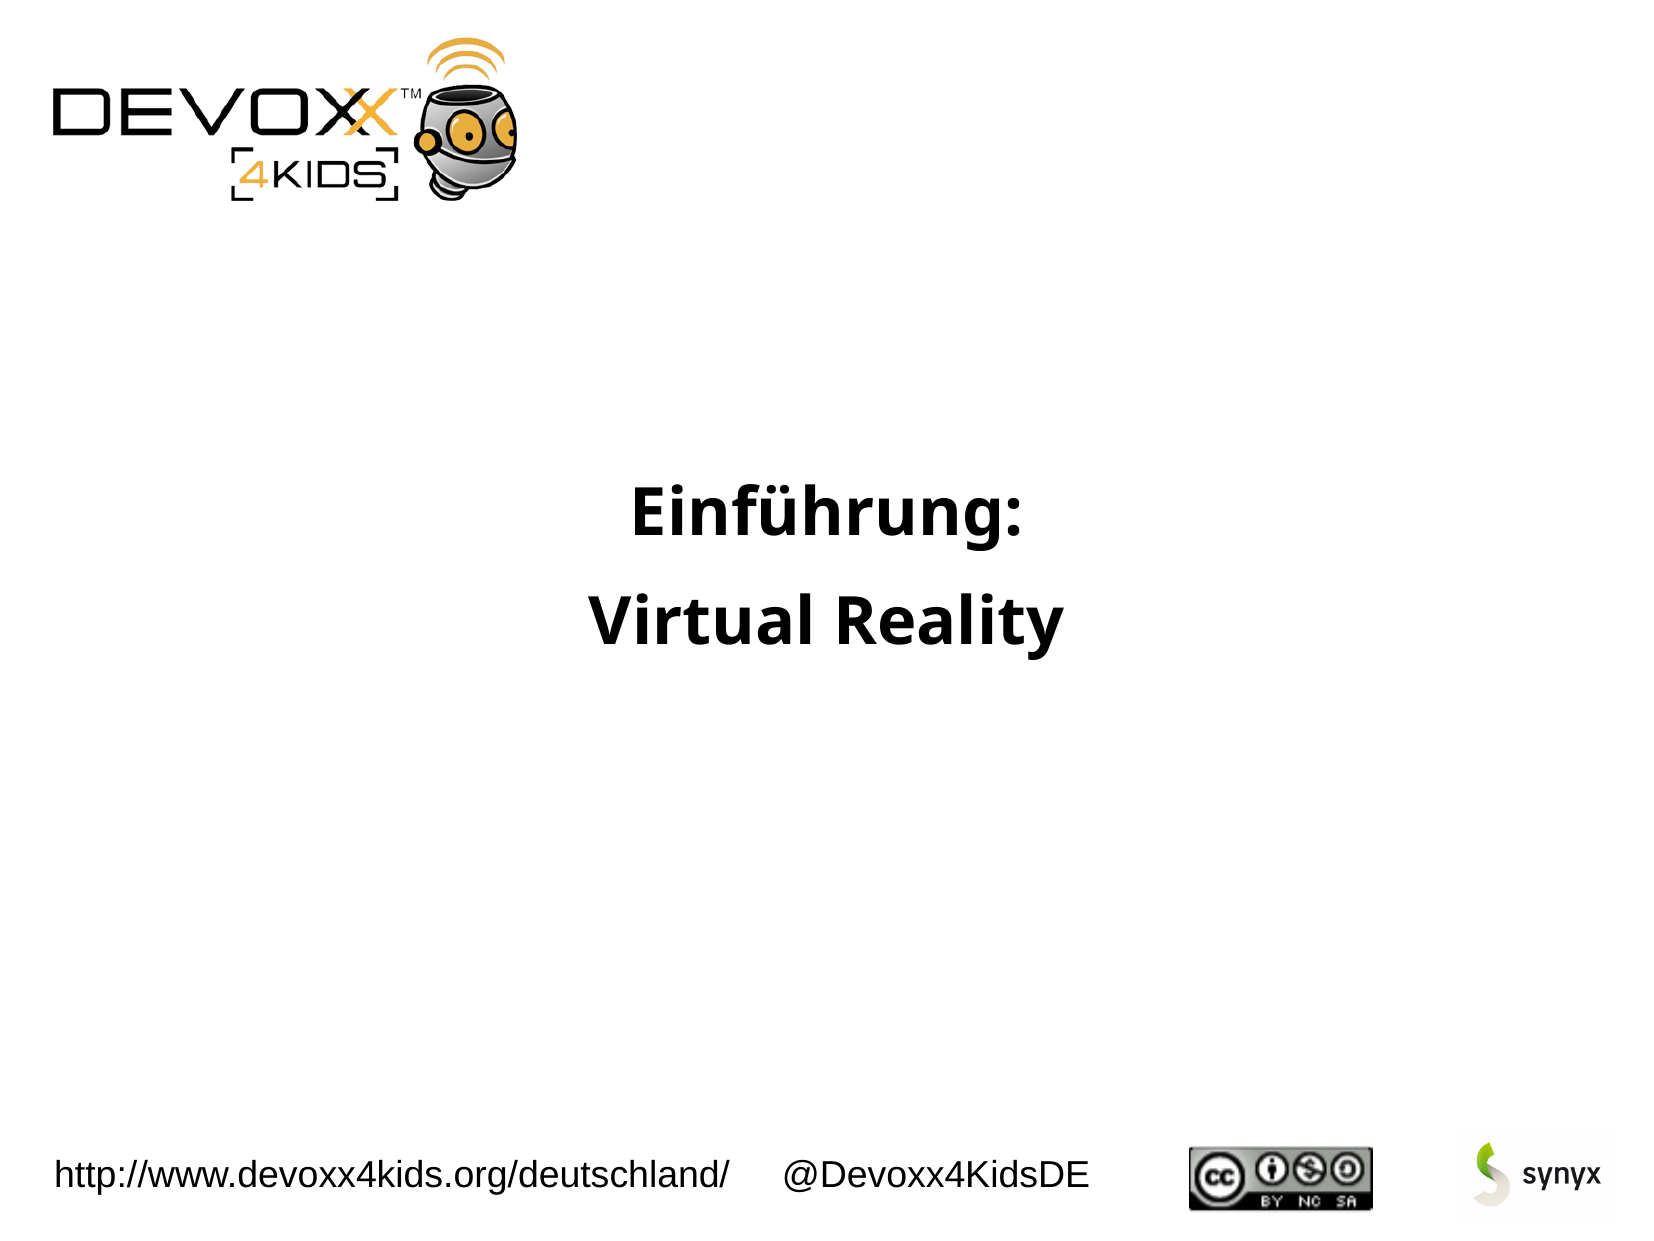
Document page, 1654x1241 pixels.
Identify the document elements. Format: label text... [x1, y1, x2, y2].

picture [53, 37, 517, 201]
picture [1455, 1128, 1616, 1223]
picture [1189, 1146, 1373, 1213]
text_box Einführung: Virtual Reality [0, 248, 1654, 881]
